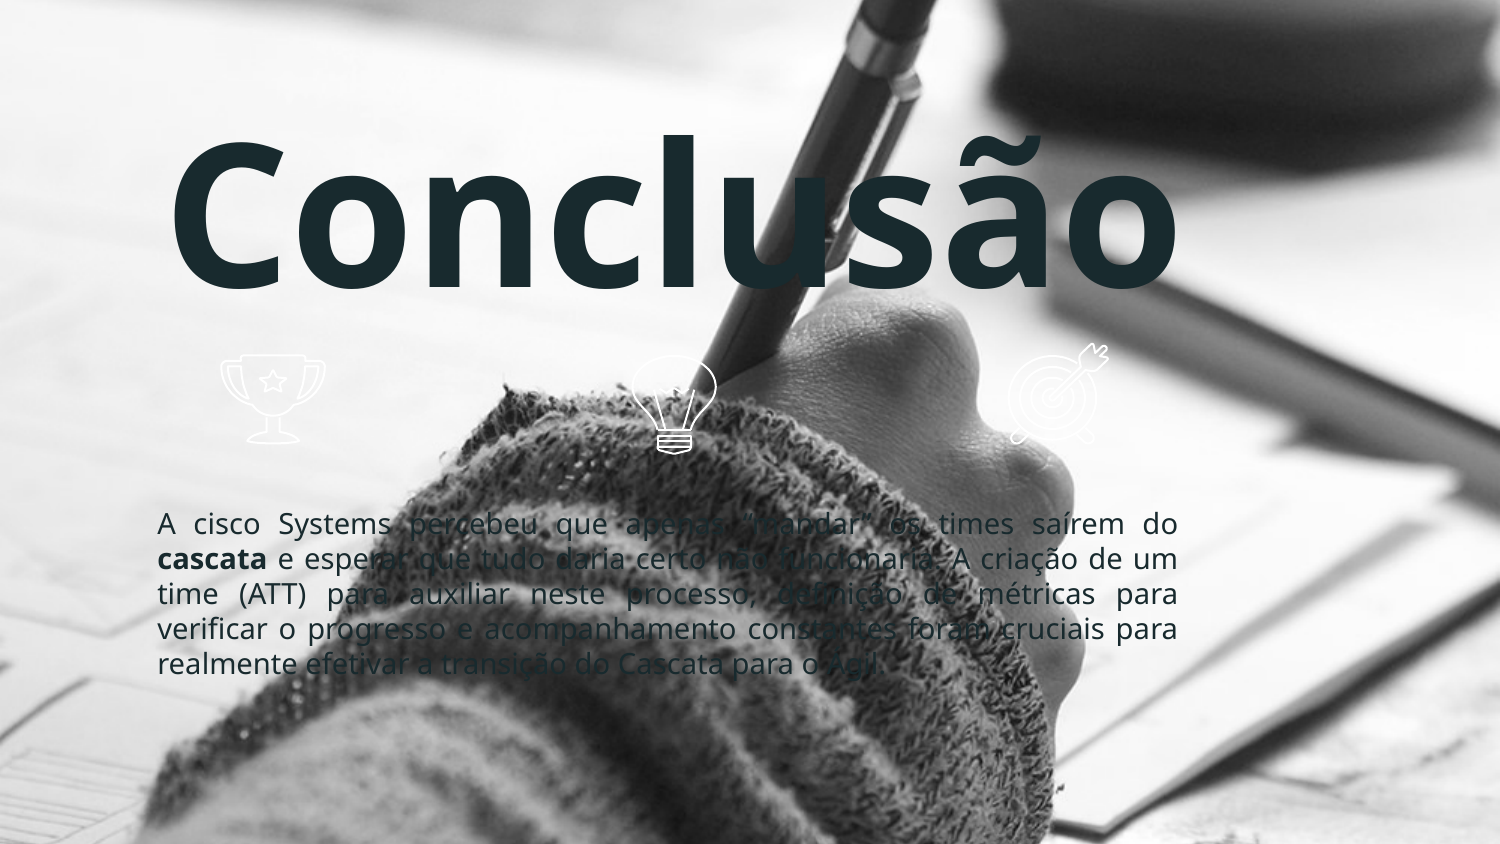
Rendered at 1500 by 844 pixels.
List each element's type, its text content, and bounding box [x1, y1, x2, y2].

title Conclusão [0, 72, 1415, 263]
picture [864, 263, 900, 267]
picture [0, 0, 1500, 844]
picture [982, 263, 1007, 267]
subtitle A cisco Systems percebeu que apenas “mandar” os times saírem do cascata e esperar que tudo daria certo não funcionaria. A criação de um time (ATT) para auxiliar neste processo, definição de métricas para verificar o progresso e acompanhamento constantes foram cruciais para realmente efetivar a transição do Cascata para o Ágil. [142, 490, 1195, 774]
